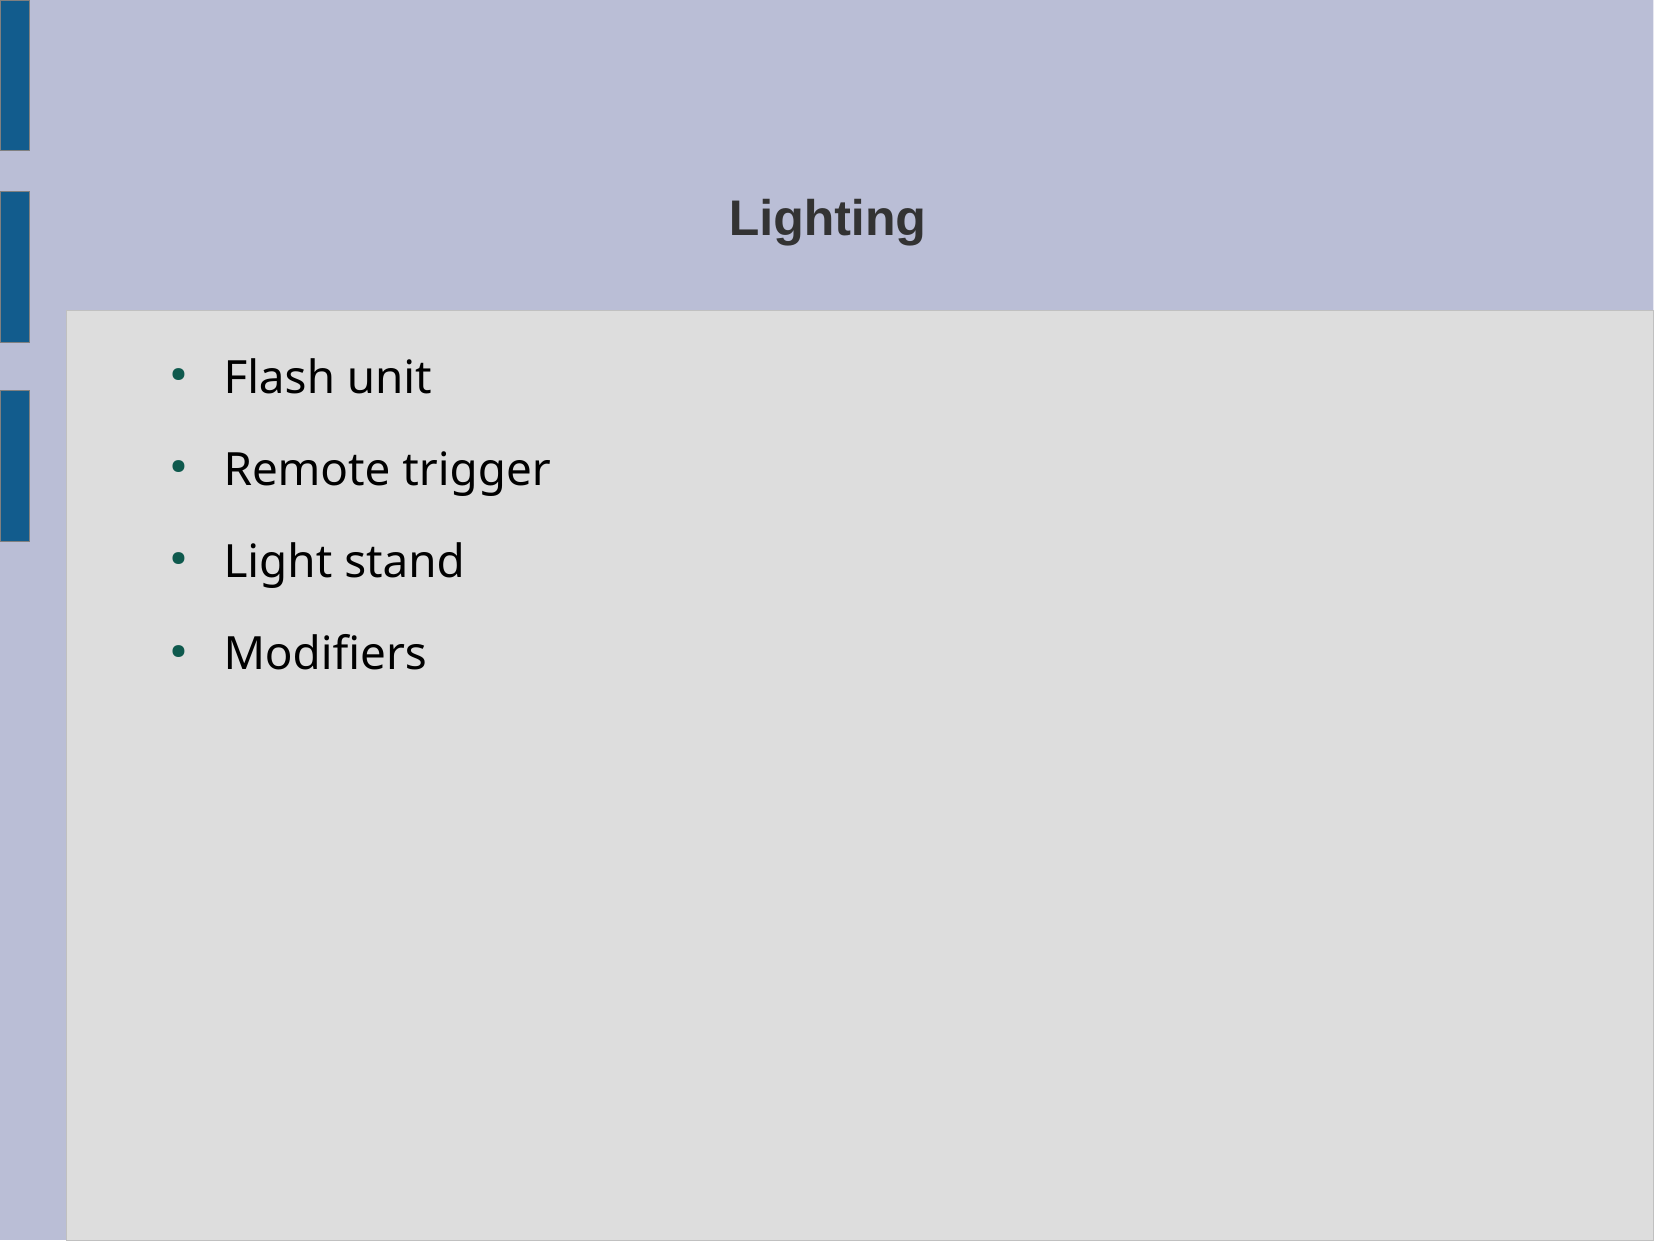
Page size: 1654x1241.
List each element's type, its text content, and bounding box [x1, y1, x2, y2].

title Lighting [121, 114, 1534, 322]
list Flash unit Remote trigger Light stand Modifiers [152, 344, 1534, 1127]
